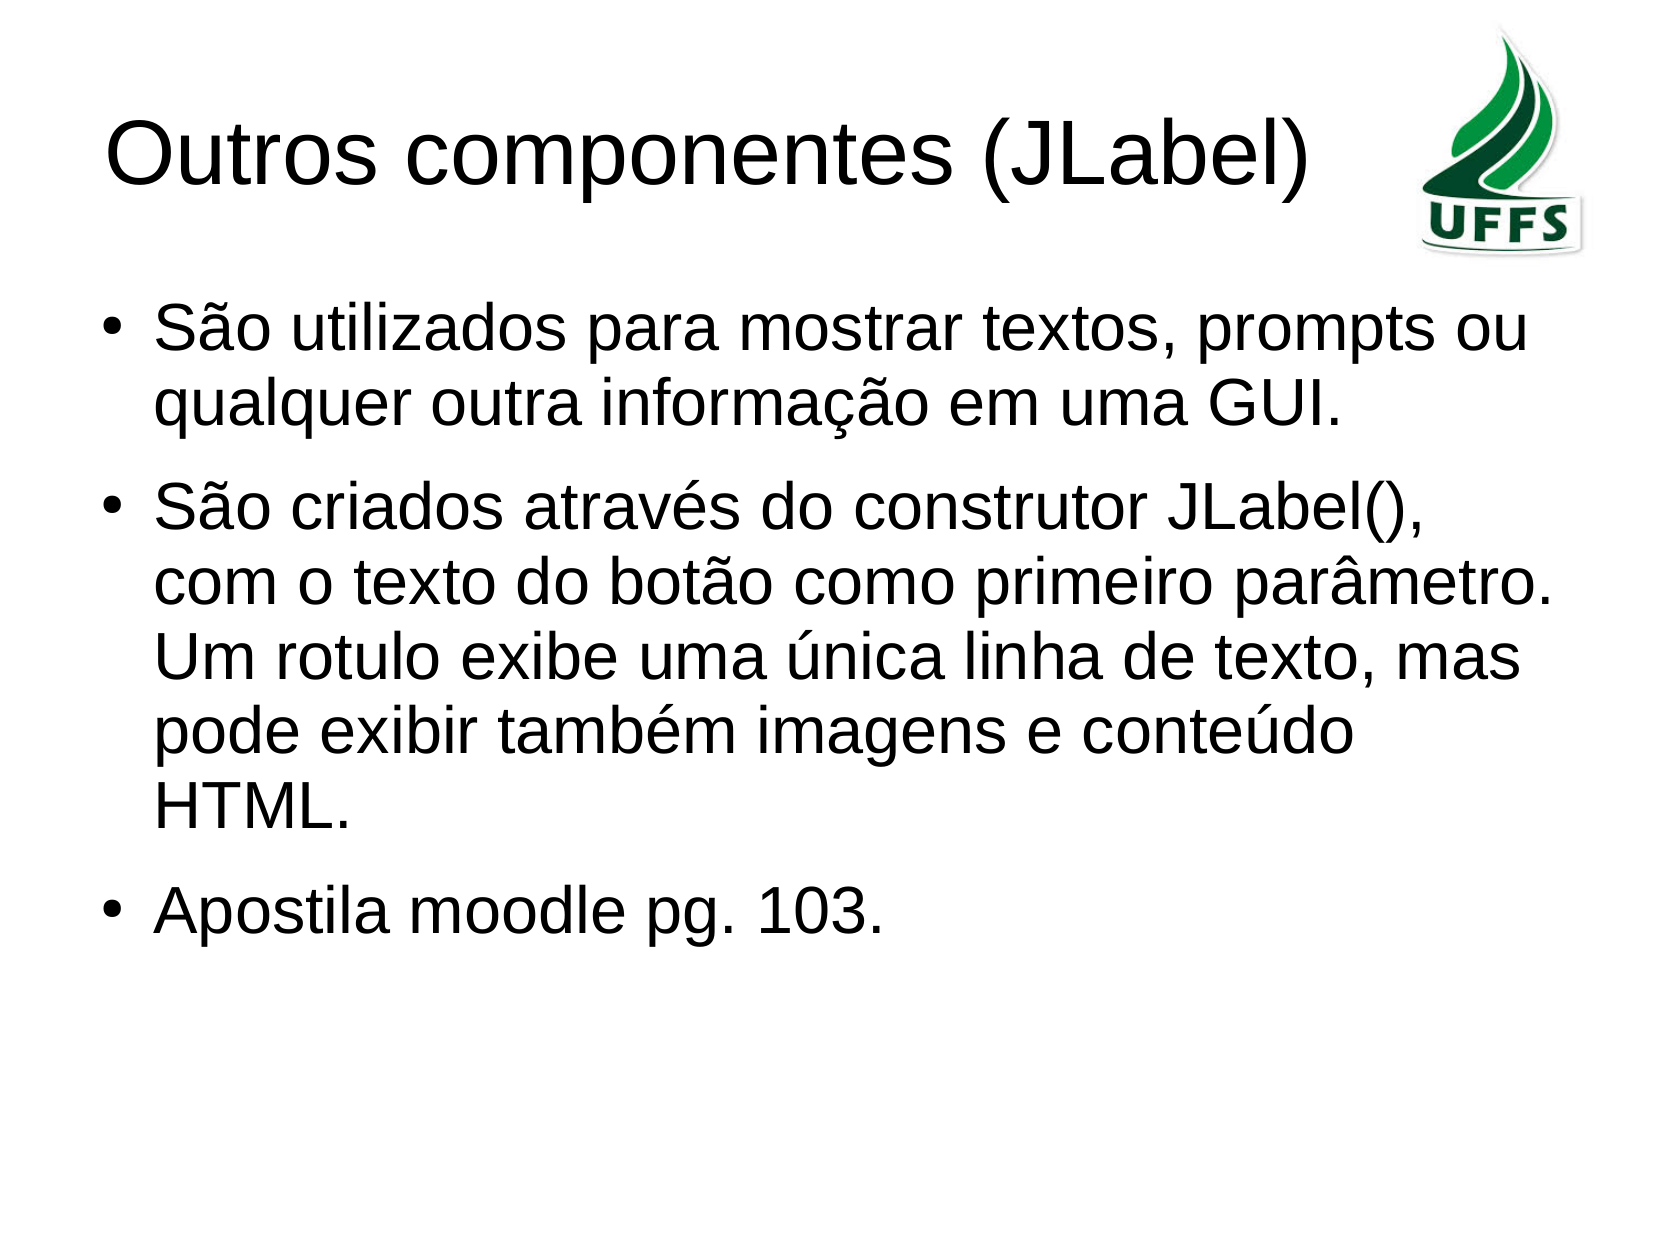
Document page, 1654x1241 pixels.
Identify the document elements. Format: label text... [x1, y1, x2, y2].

list São utilizados para mostrar textos, prompts ou qualquer outra informação em uma GUI. São criados através do construtor JLabel(), com o texto do botão como primeiro parâmetro. Um rotulo exibe uma única linha de texto, mas pode exibir também imagens e conteúdo HTML. Apostila moodle pg. 103. [82, 290, 1571, 1217]
title Outros componentes (JLabel) [82, 49, 1335, 257]
picture [1381, 20, 1624, 272]
